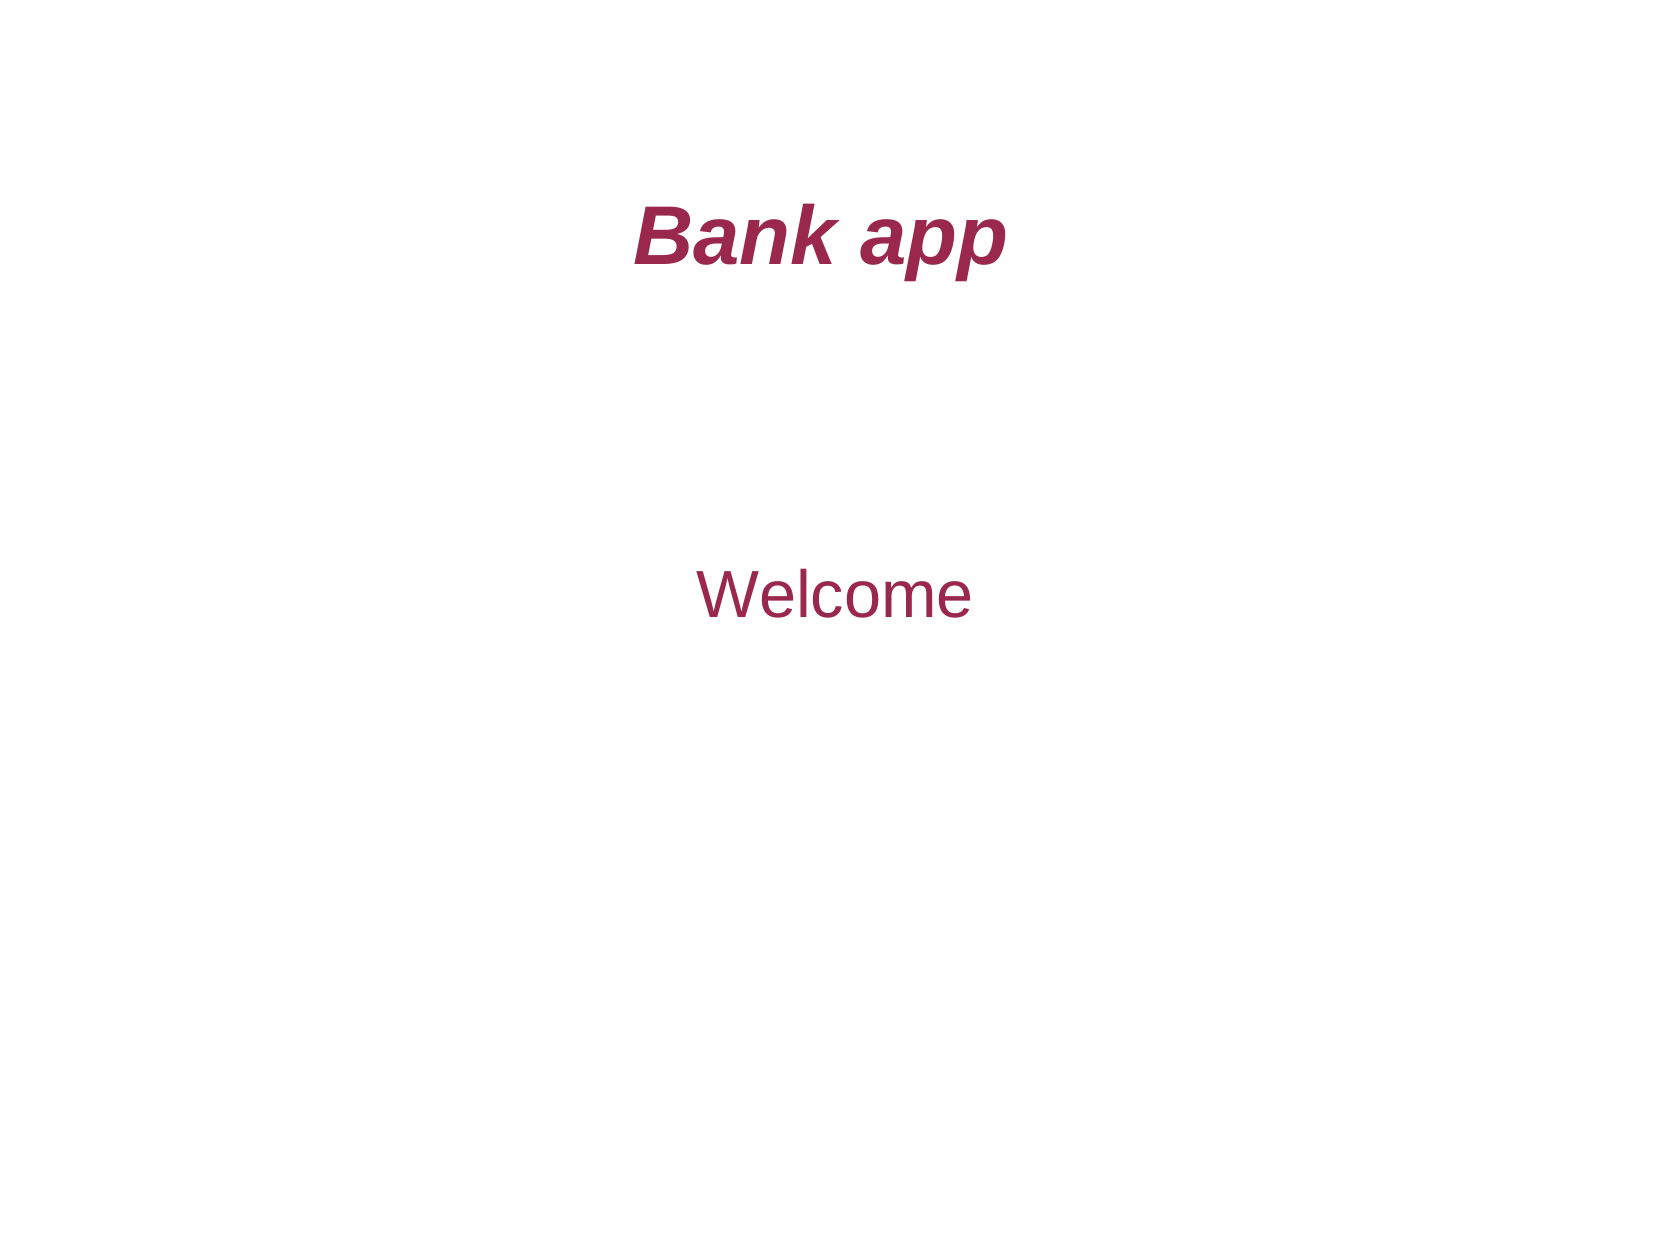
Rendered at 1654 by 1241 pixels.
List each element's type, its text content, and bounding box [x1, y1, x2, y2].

subtitle Welcome [118, 319, 1571, 945]
title Bank app [127, 151, 1516, 319]
